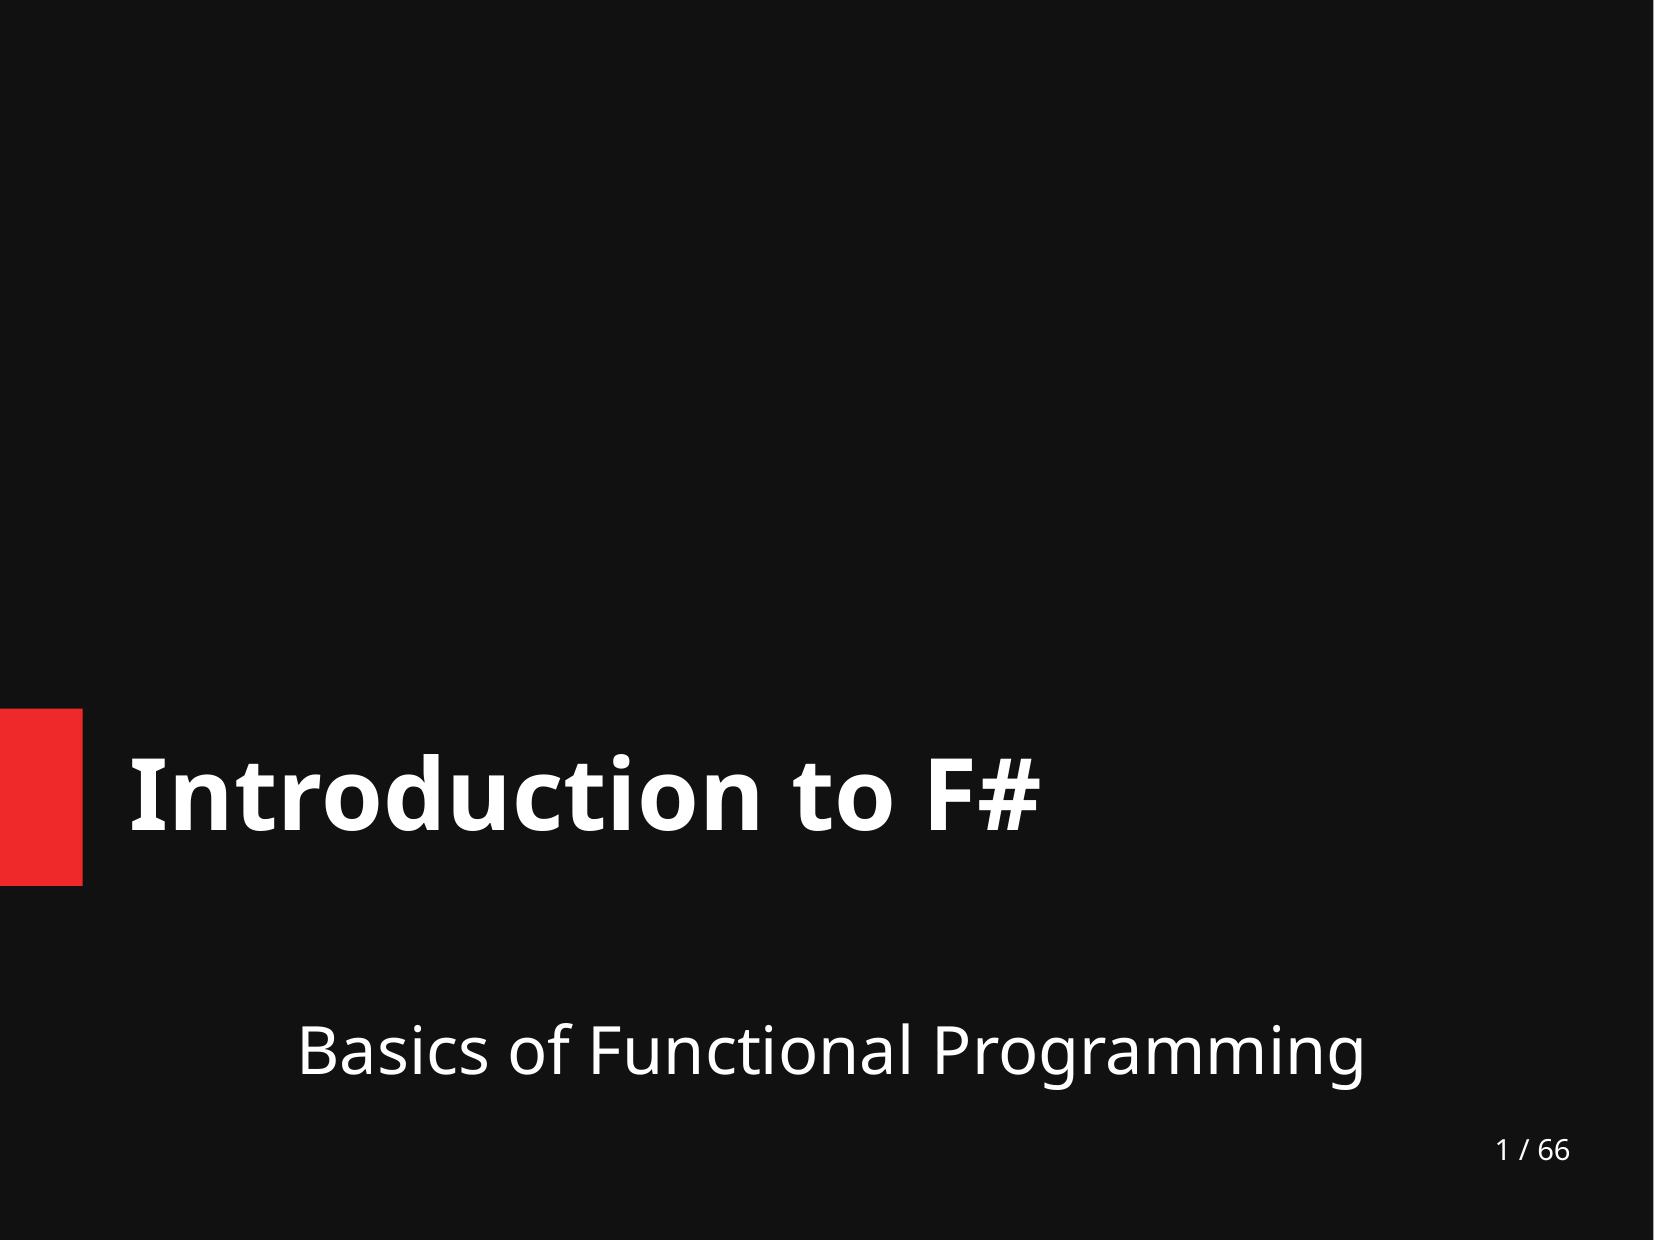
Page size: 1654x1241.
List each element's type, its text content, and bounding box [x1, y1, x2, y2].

title Introduction to F# [129, 673, 1536, 910]
subtitle Basics of Functional Programming [129, 968, 1536, 1130]
